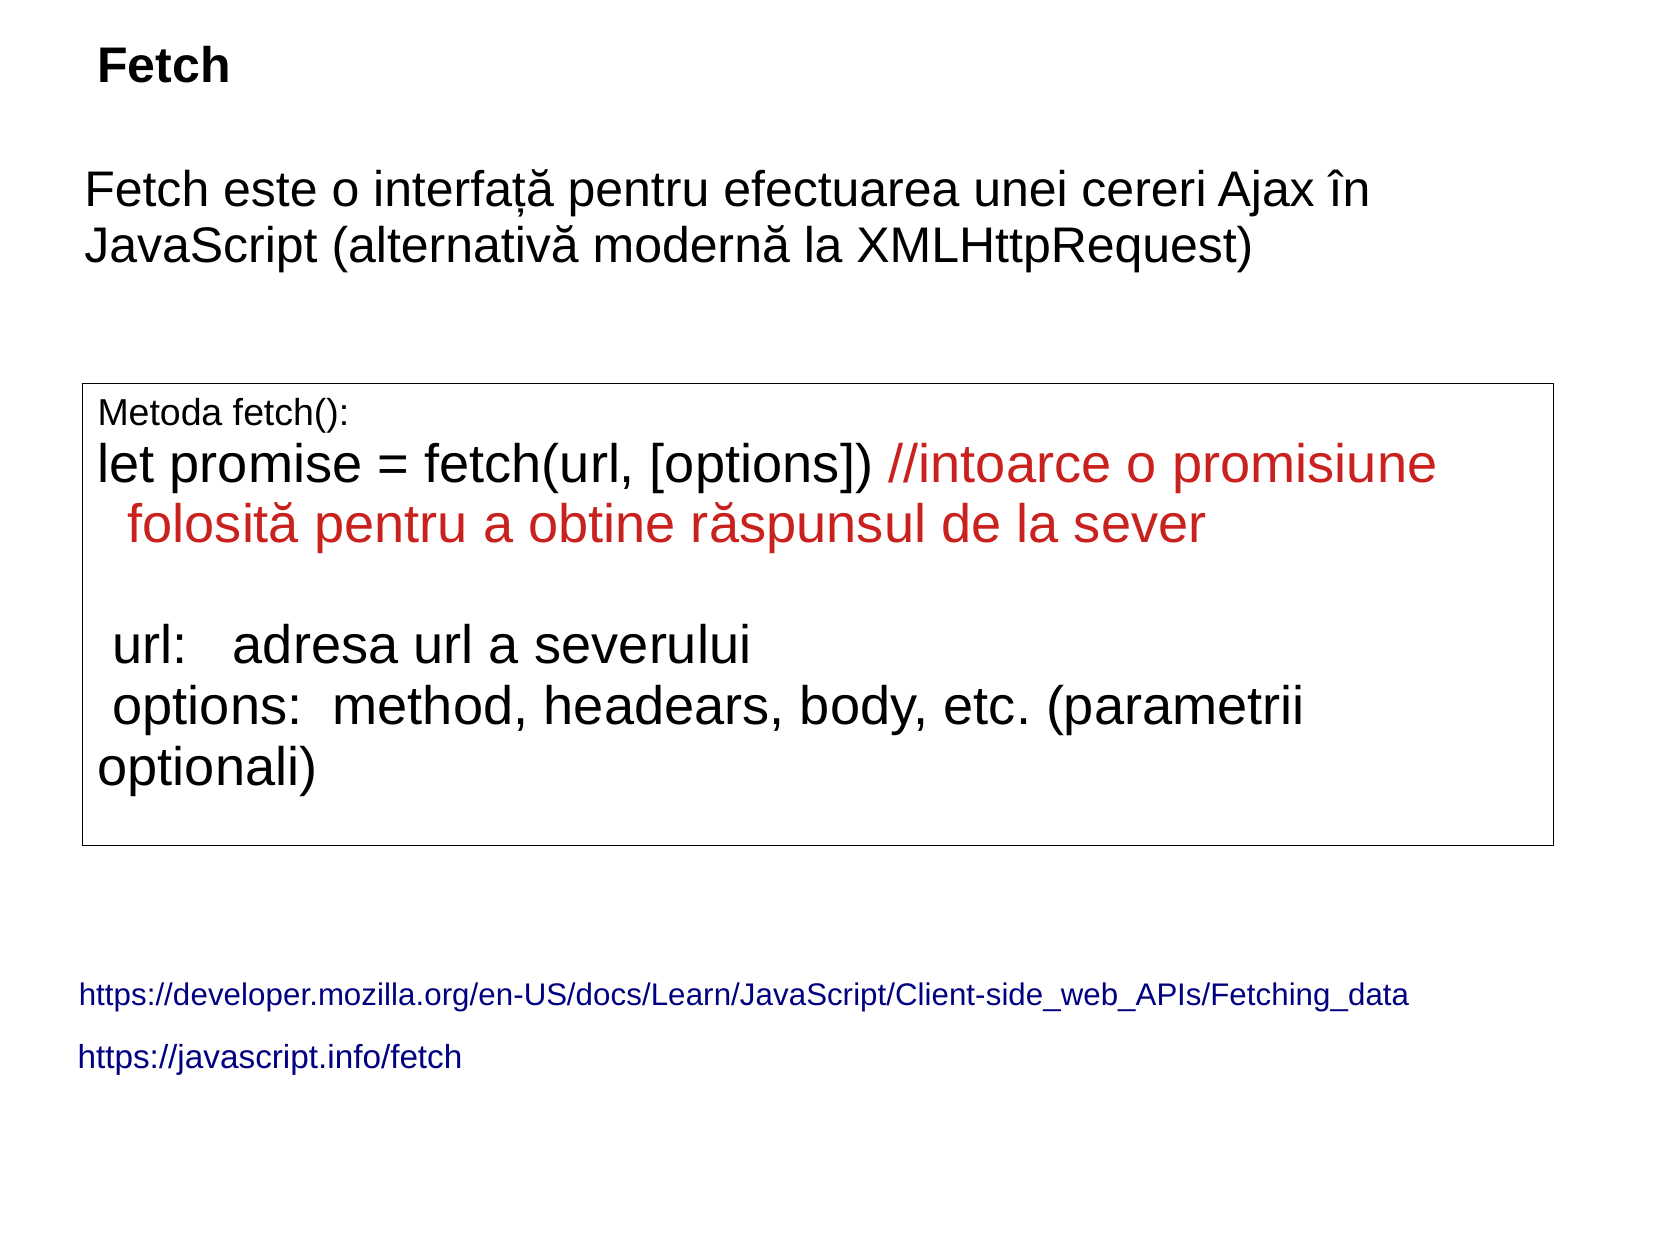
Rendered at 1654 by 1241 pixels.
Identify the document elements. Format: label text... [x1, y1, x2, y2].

text_box Fetch este o interfață pentru efectuarea unei cereri Ajax în JavaScript (alternativă modernă la XMLHttpRequest) [69, 154, 1501, 281]
text_box https://javascript.info/fetch [62, 1031, 833, 1102]
text_box Metoda fetch(): let promise = fetch(url, [options]) //intoarce o promisiune folosită pentru a obtine răspunsul de la sever url: adresa url a severului options: method, headears, body, etc. (parametrii optionali) [82, 383, 1554, 846]
text_box https://developer.mozilla.org/en-US/docs/Learn/JavaScript/Client-side_web_APIs/Fetching_data [64, 969, 1453, 1040]
text_box Fetch [82, 29, 246, 154]
